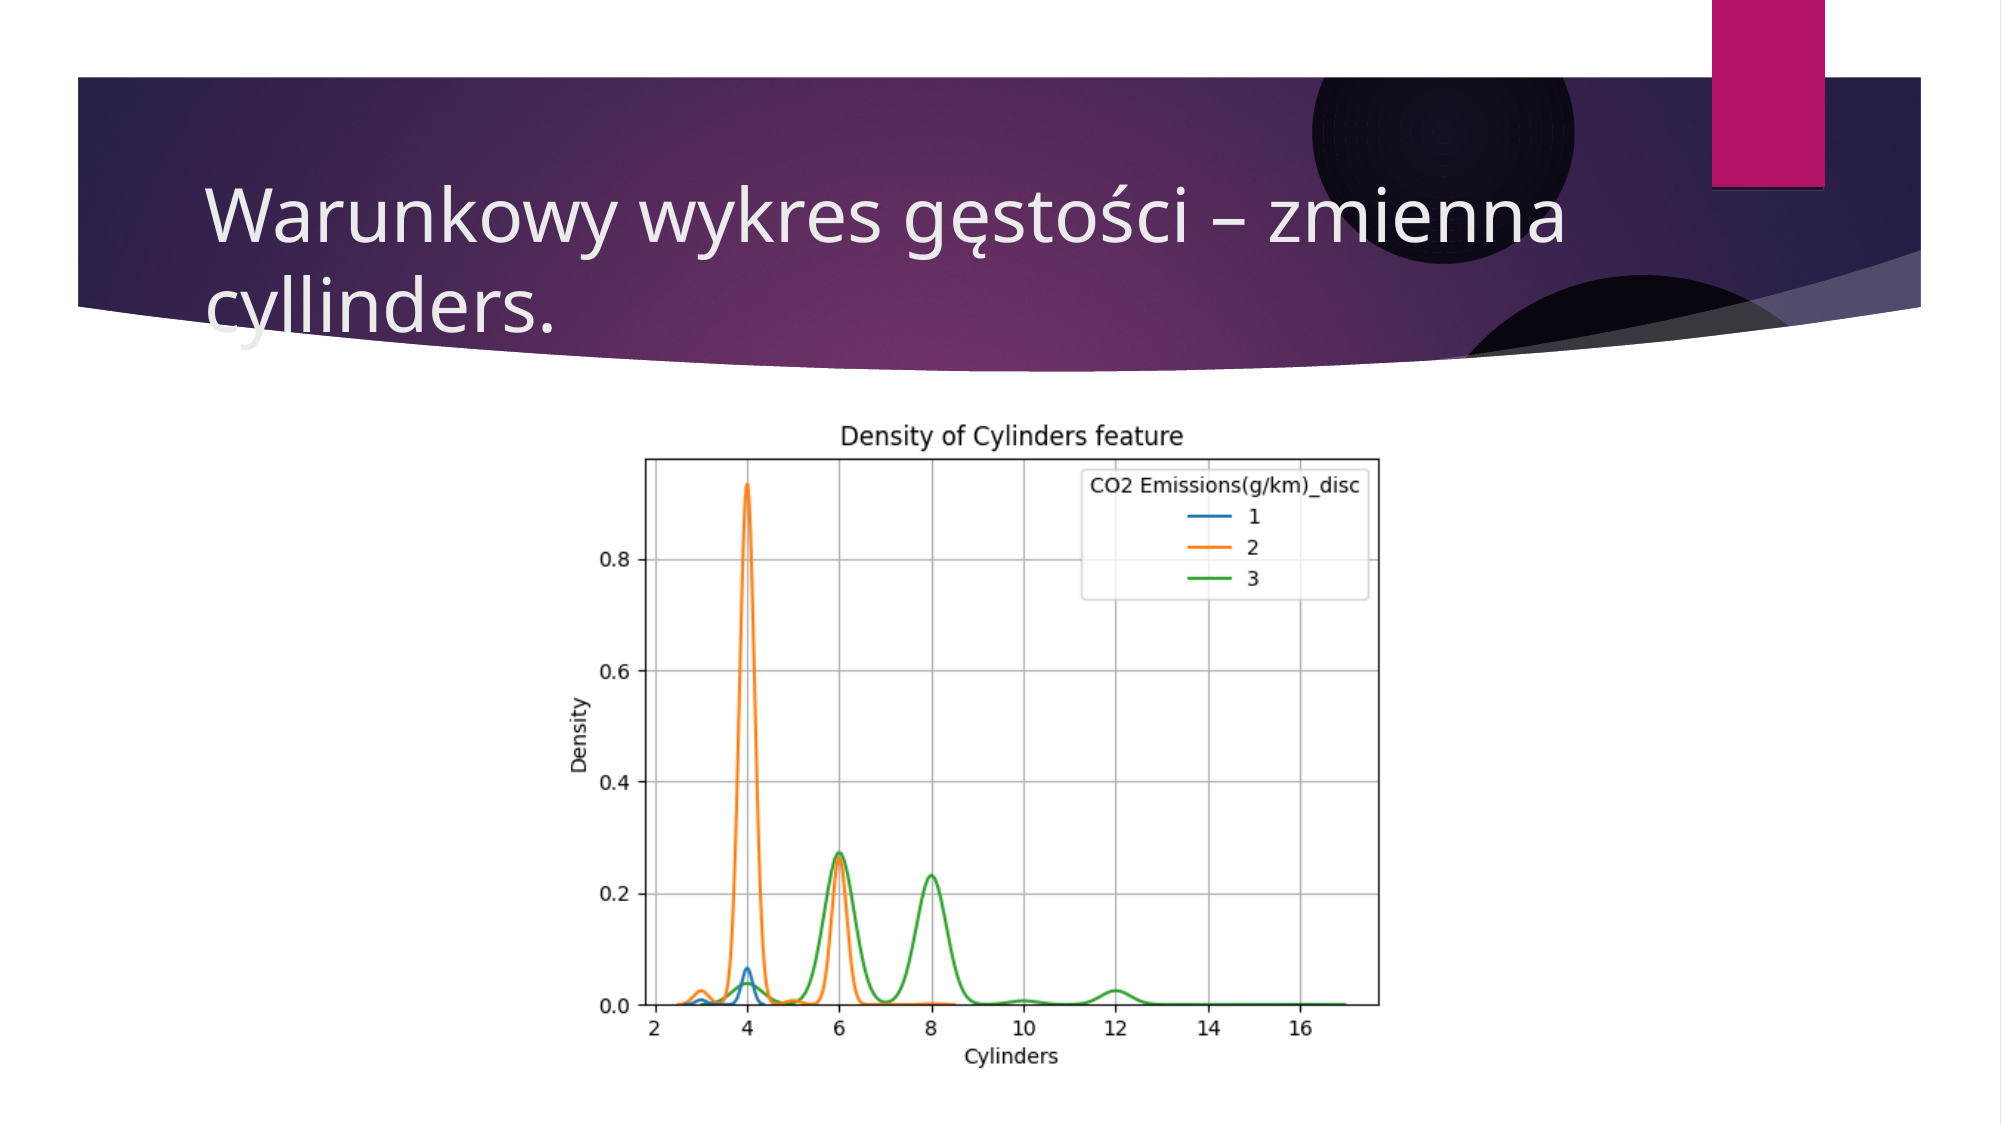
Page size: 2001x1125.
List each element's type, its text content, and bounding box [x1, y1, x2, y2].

title Warunkowy wykres gęstości – zmienna cyllinders. [189, 159, 1627, 276]
picture [527, 373, 1473, 1083]
